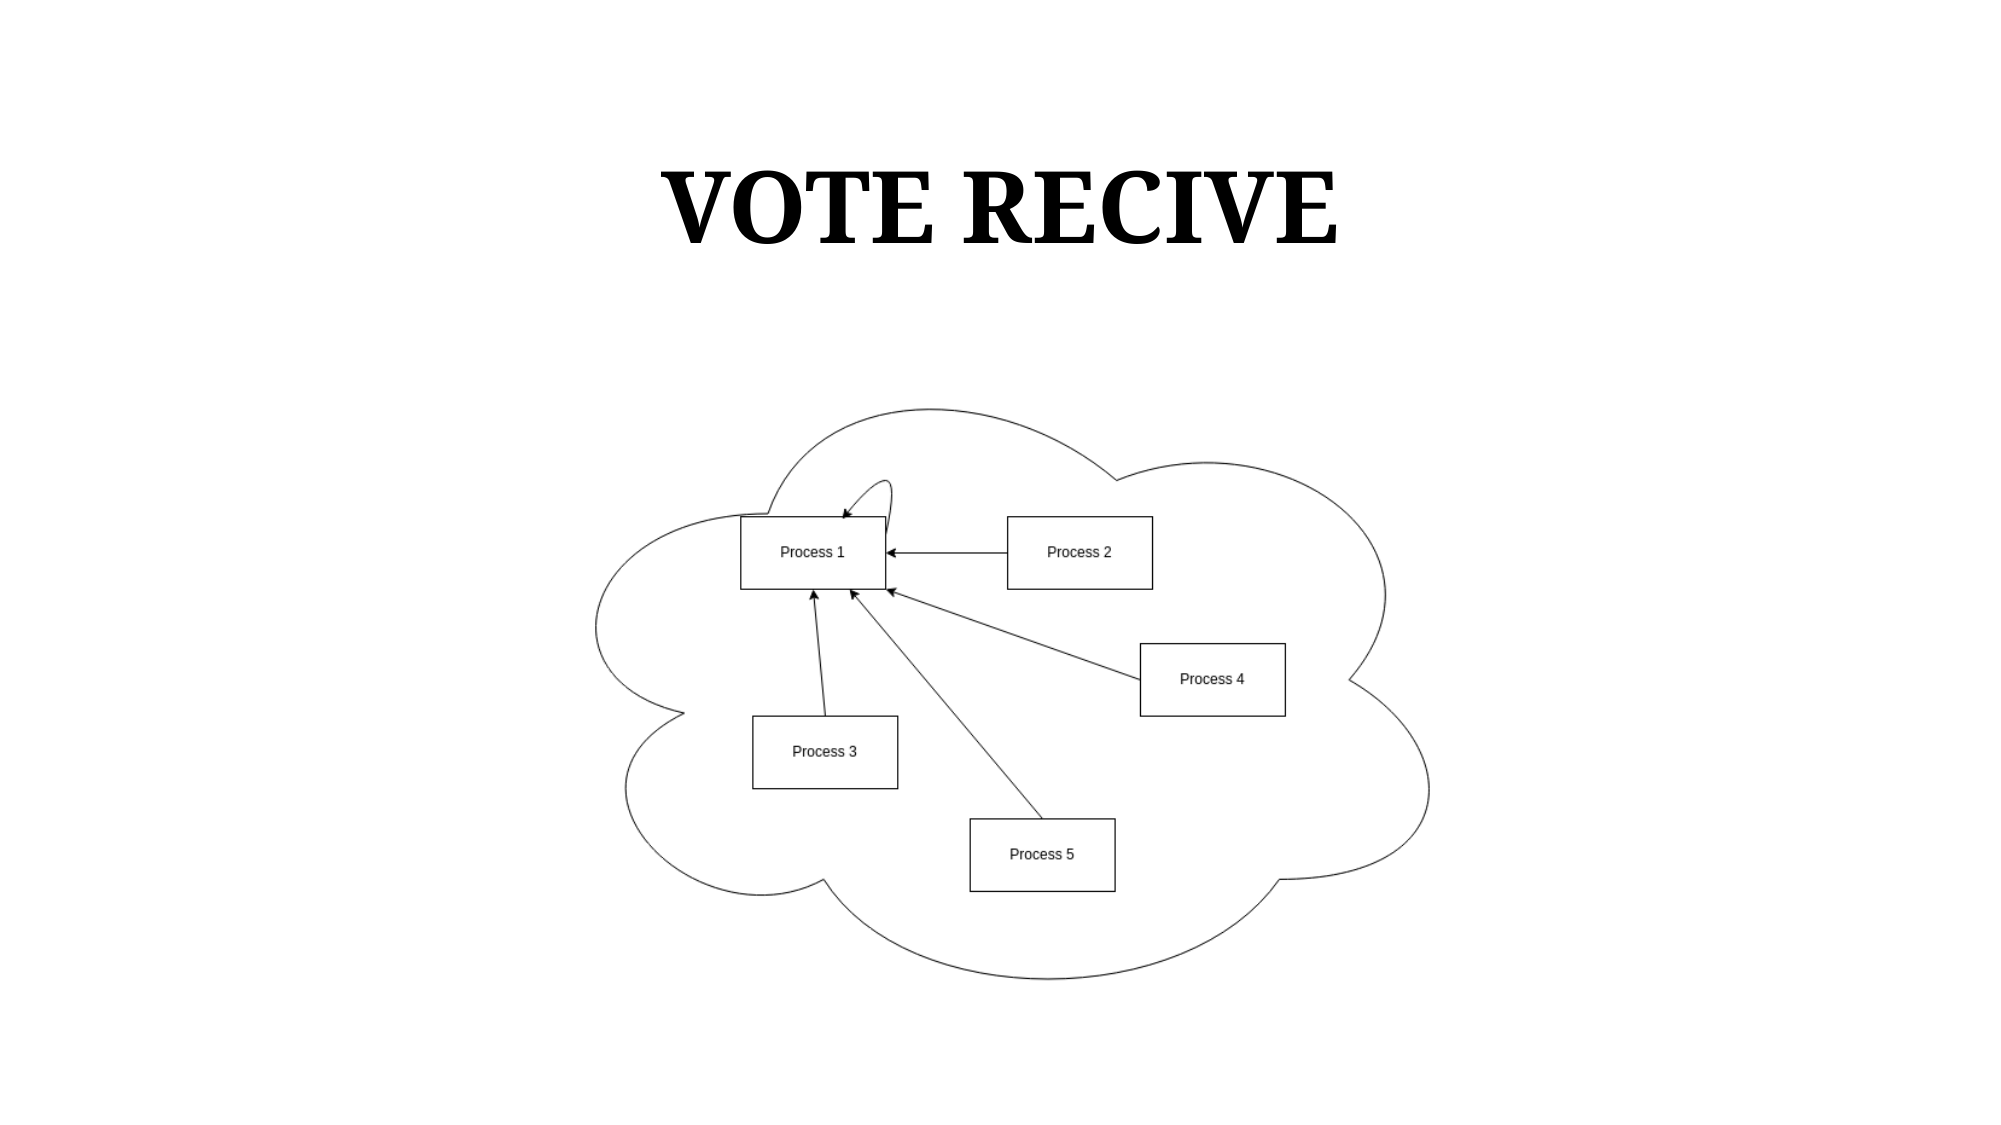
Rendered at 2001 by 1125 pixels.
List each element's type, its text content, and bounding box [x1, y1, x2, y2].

title VOTE RECIVE [175, 79, 1826, 344]
picture [535, 348, 1466, 1013]
